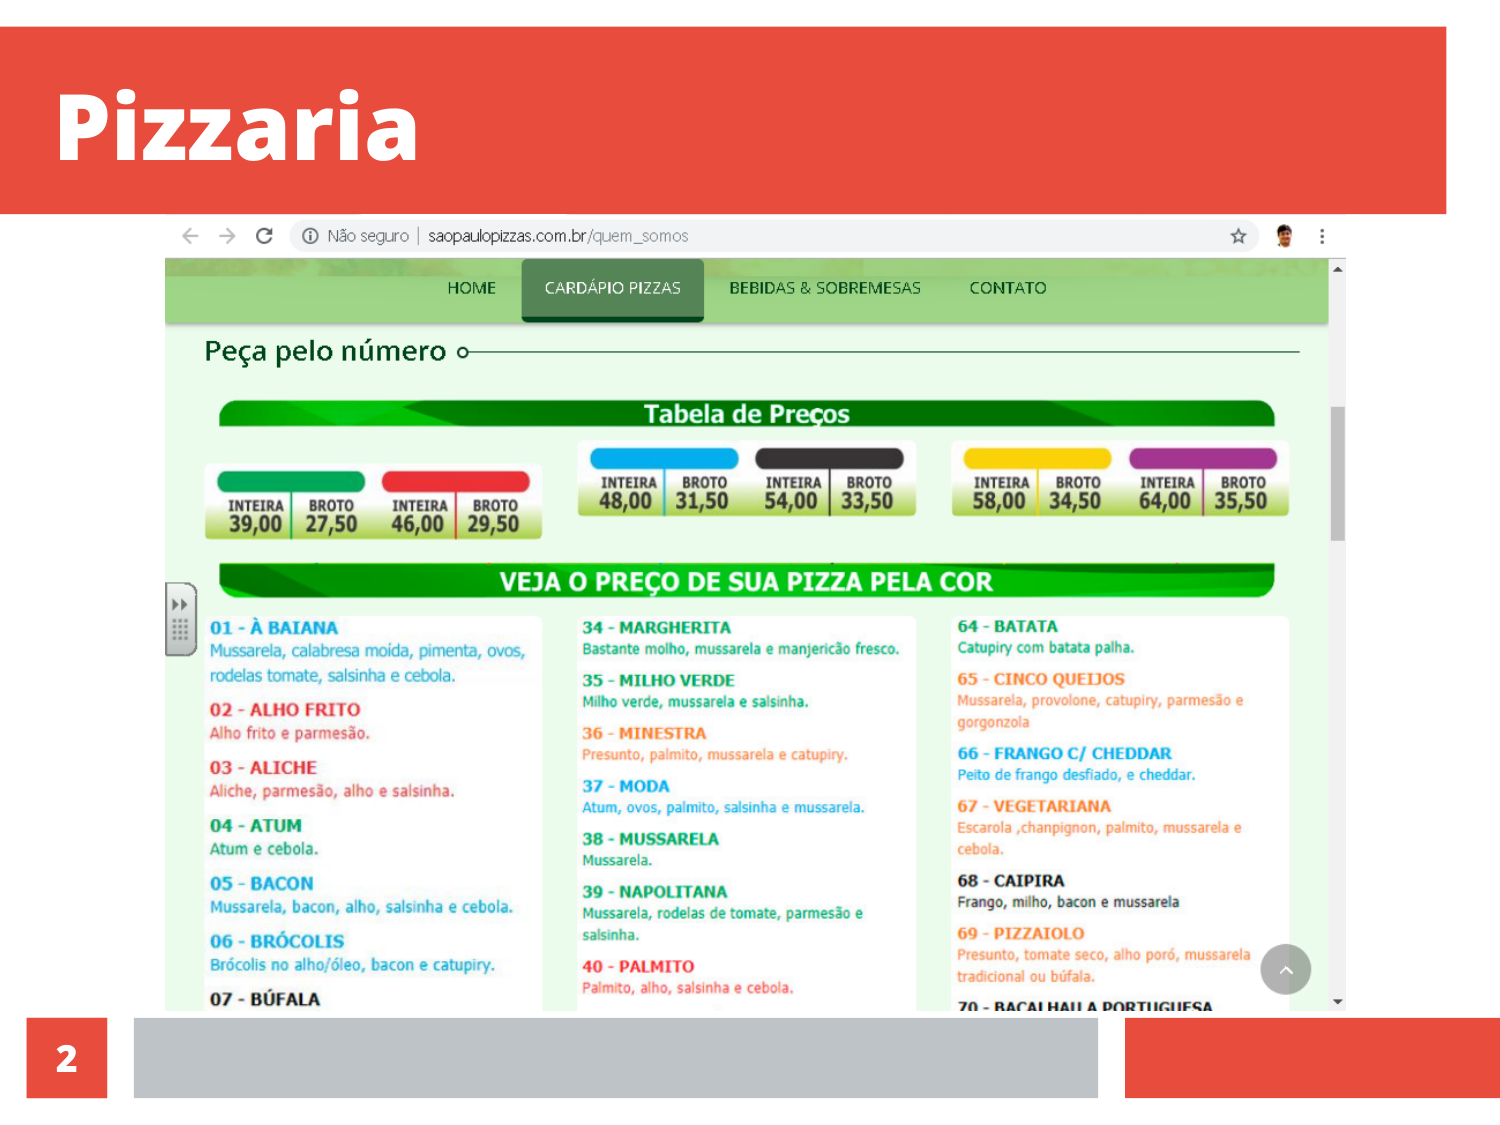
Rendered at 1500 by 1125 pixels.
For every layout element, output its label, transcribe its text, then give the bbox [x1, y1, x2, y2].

picture [165, 214, 1346, 1011]
title Pizzaria [53, 53, 1447, 188]
